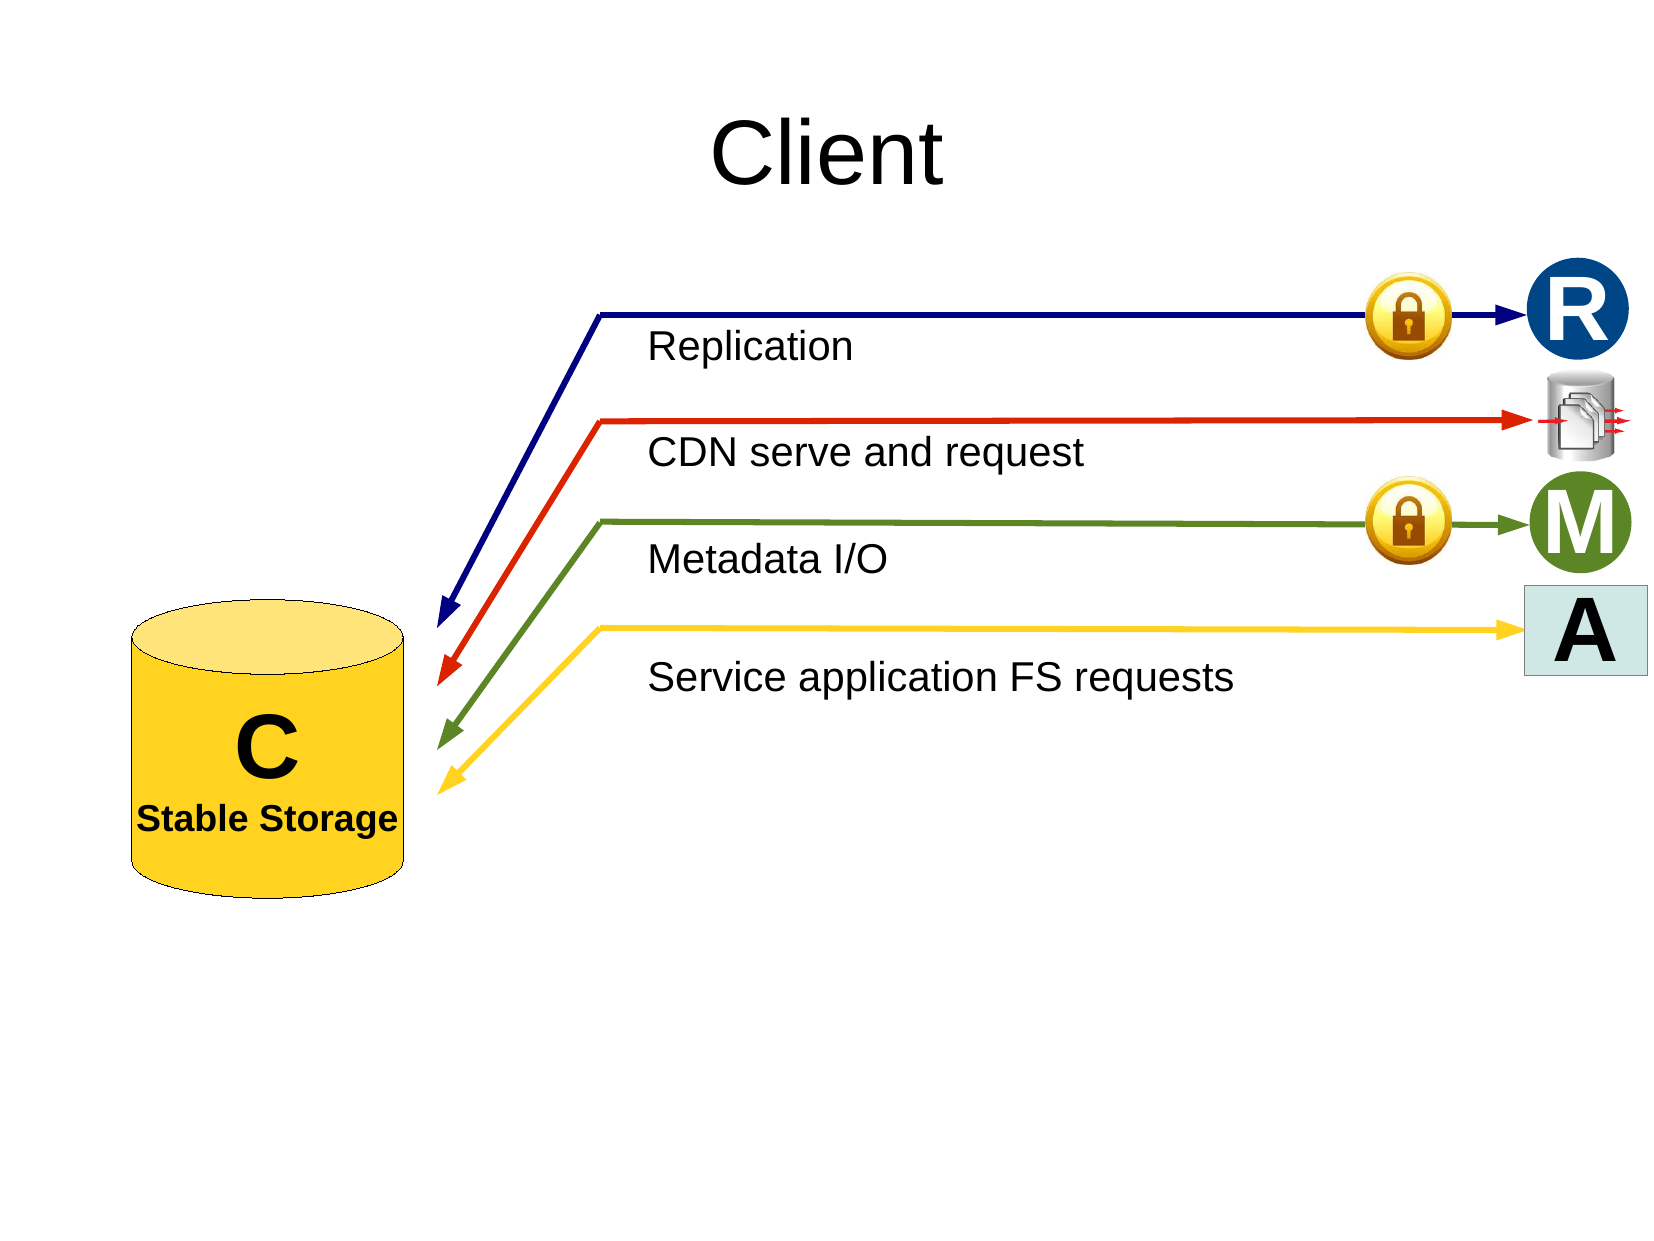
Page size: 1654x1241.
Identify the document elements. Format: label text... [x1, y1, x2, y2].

picture [1533, 369, 1635, 463]
text_box A [1524, 585, 1648, 676]
text_box t2 [131, 599, 404, 675]
picture [1365, 476, 1452, 565]
text_box C Stable Storage [131, 638, 404, 899]
picture [1365, 272, 1452, 361]
text_box Replication [597, 315, 1231, 377]
text_box R [1526, 257, 1629, 360]
text_box CDN serve and request [597, 421, 1441, 484]
text_box Service application FS requests [597, 646, 1558, 708]
text_box Metadata I/O [597, 528, 1558, 590]
text_box M [1529, 471, 1632, 574]
title Client [82, 49, 1571, 257]
